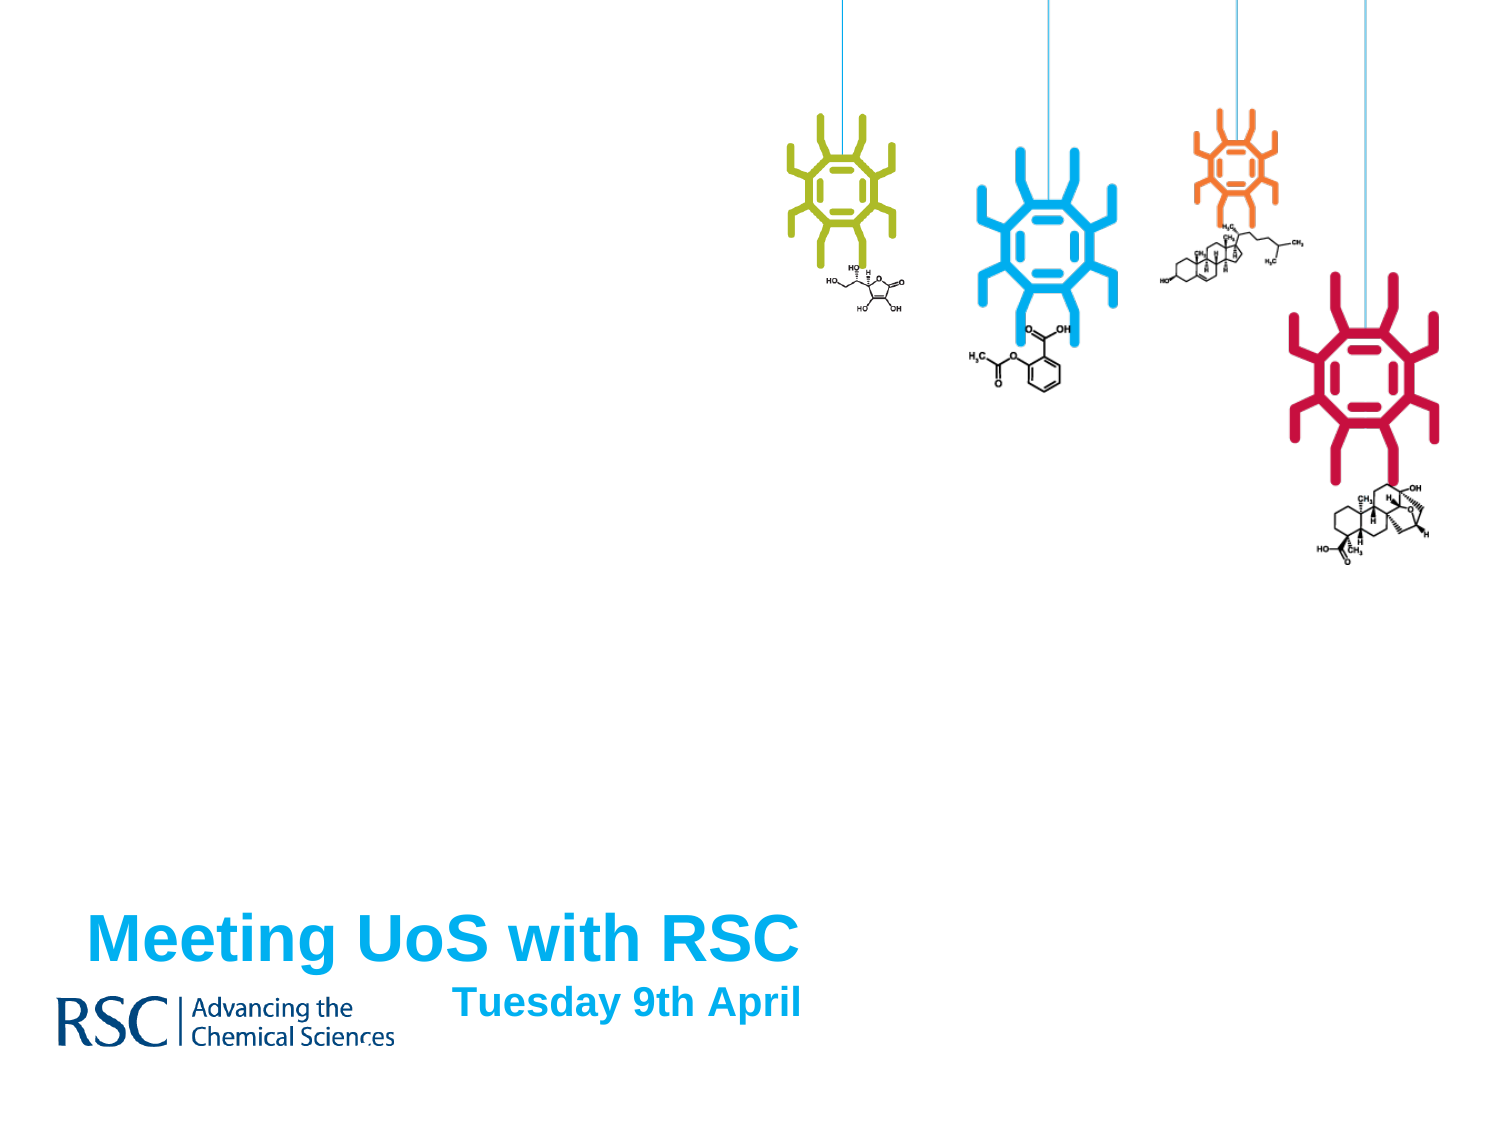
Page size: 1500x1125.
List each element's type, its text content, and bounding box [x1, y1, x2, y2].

picture [782, 0, 917, 325]
title Meeting UoS with RSC Tuesday 9th April of the pillars of a [71, 887, 1289, 1075]
picture [969, 0, 1440, 565]
